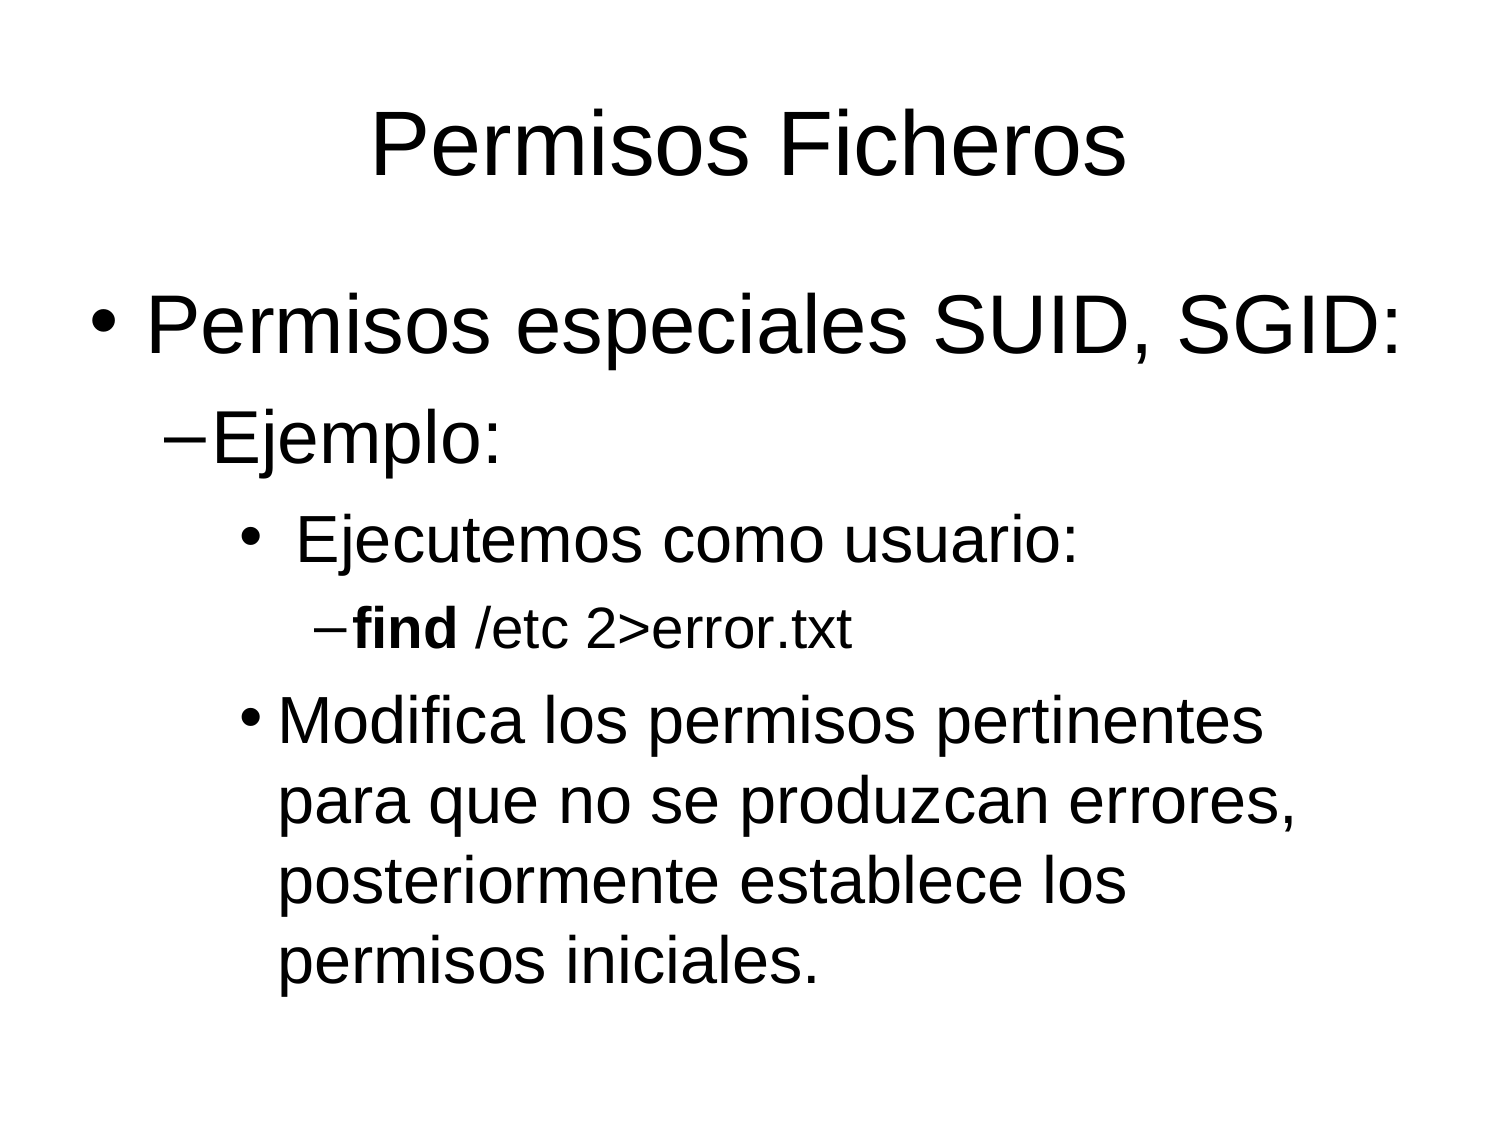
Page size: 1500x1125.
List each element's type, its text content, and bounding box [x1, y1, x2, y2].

list Permisos especiales SUID, SGID: Ejemplo: Ejecutemos como usuario: find /etc 2>error.txt Modifica los permisos pertinentes para que no se produzcan errores, posteriormente establece los permisos iniciales. [75, 262, 1426, 1005]
title Permisos Ficheros [75, 45, 1426, 233]
